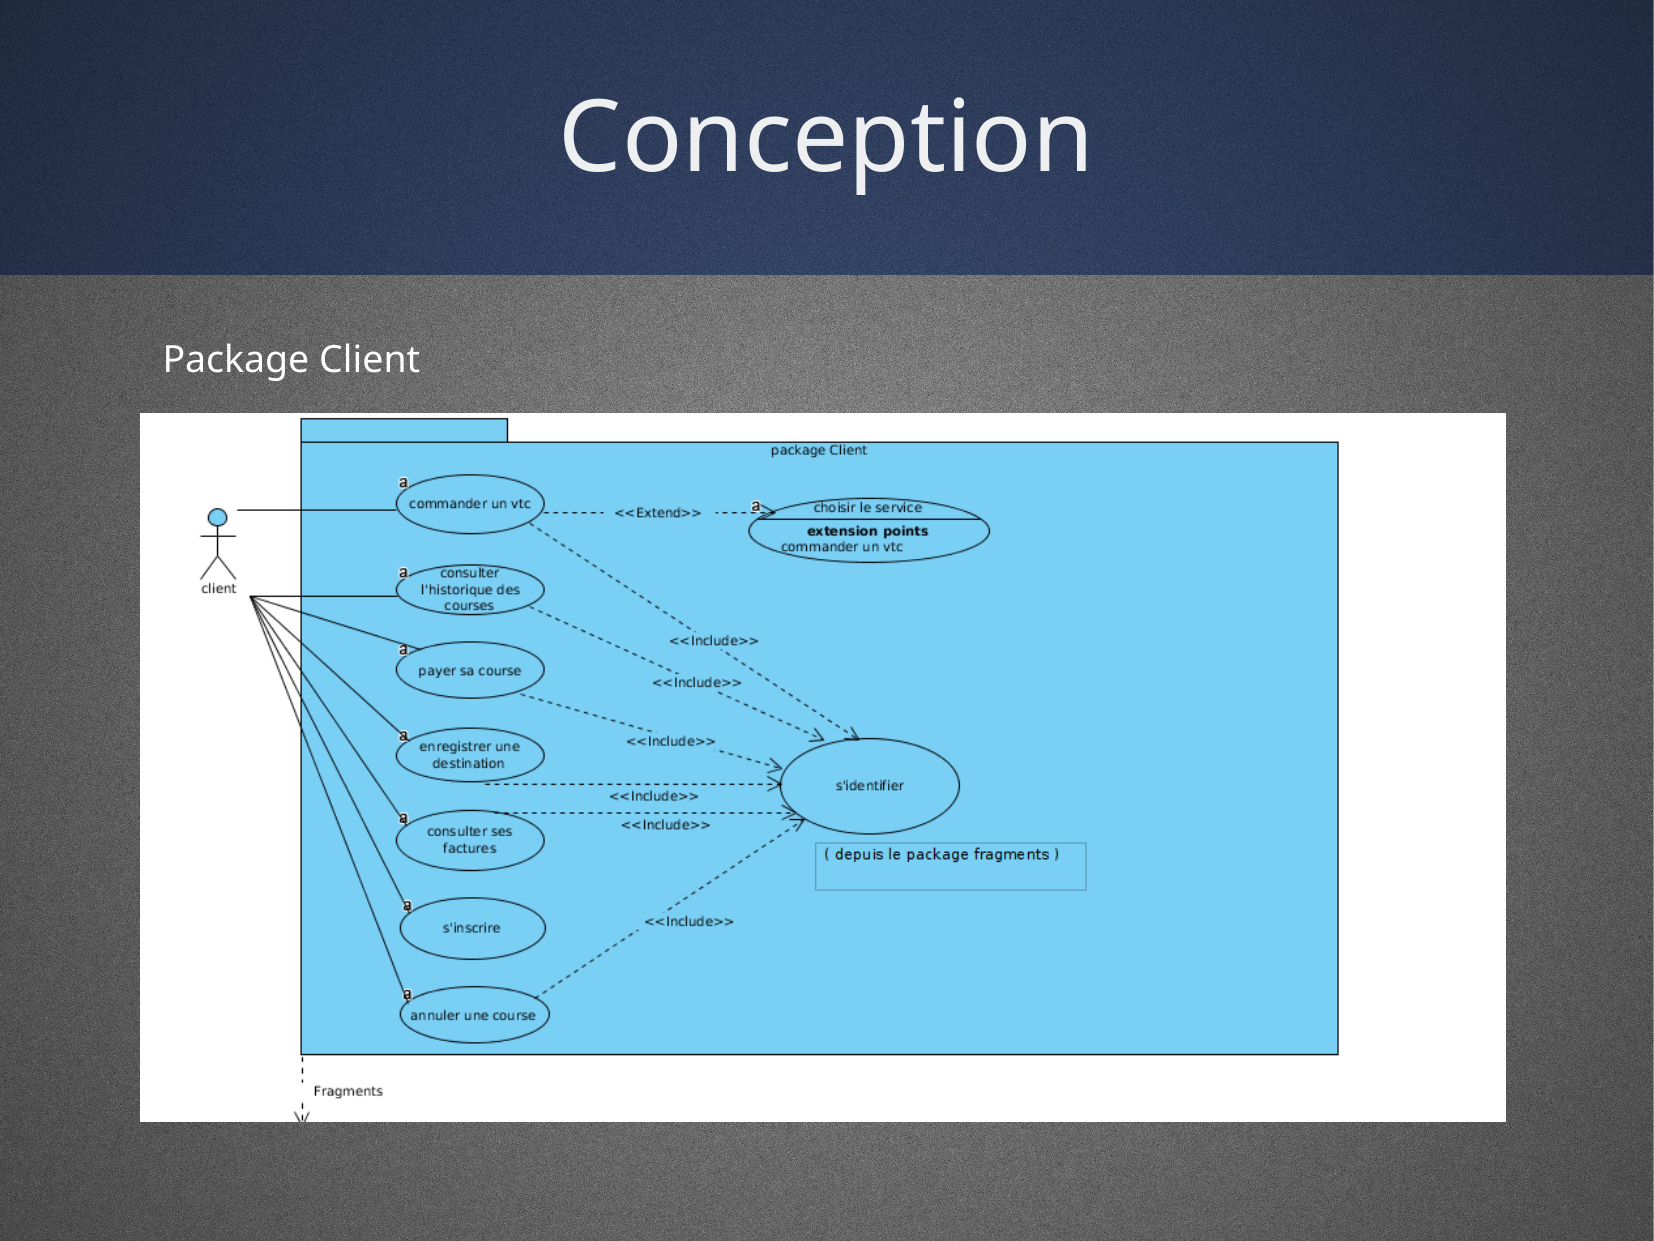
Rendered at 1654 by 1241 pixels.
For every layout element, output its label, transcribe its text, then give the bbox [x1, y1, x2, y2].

title Conception [88, 29, 1565, 237]
picture [0, 0, 1654, 1241]
text_box Package Client [147, 325, 857, 384]
